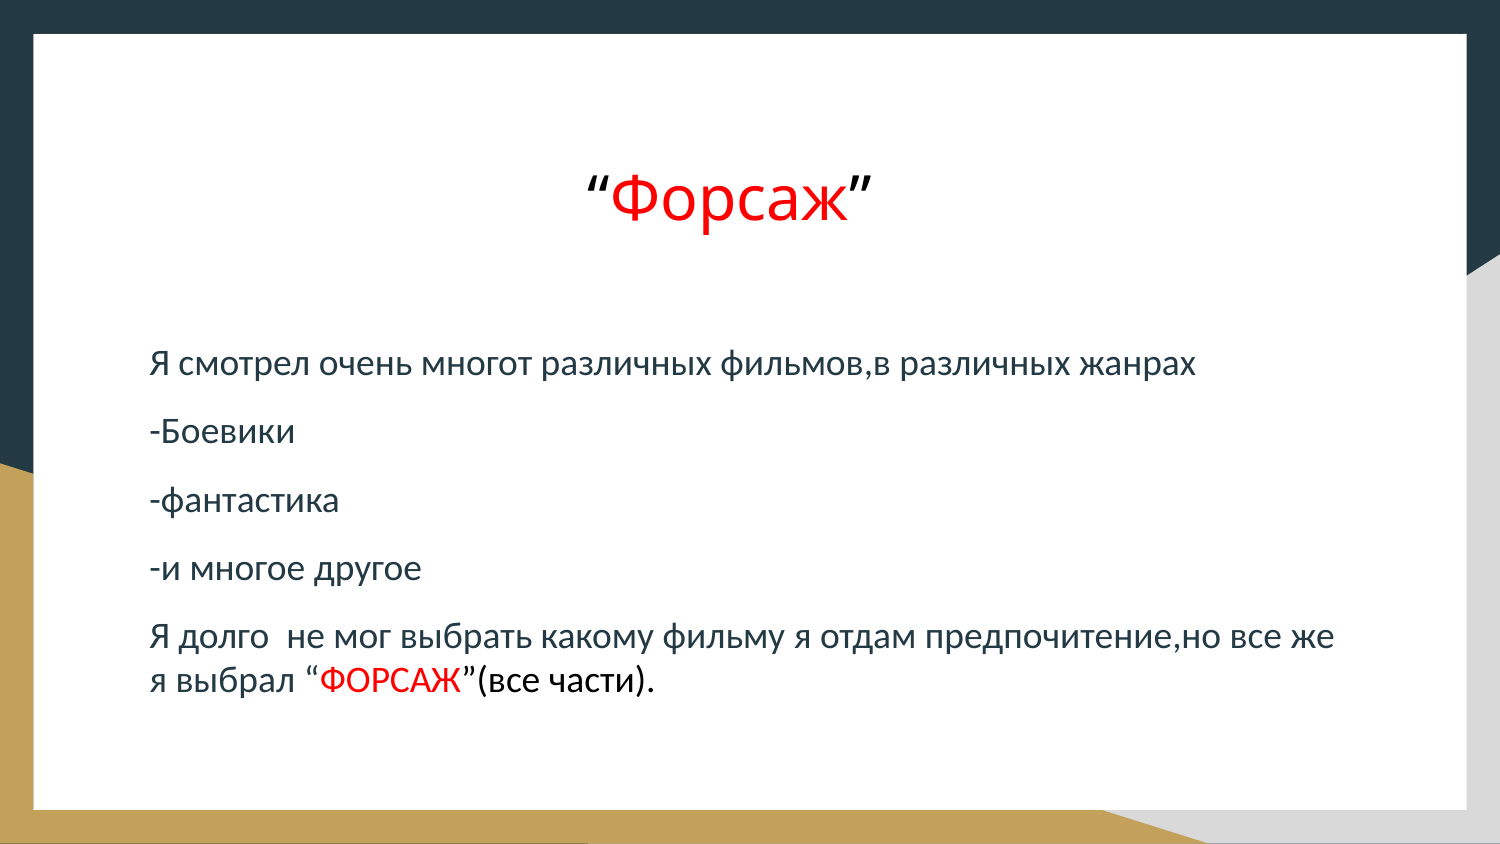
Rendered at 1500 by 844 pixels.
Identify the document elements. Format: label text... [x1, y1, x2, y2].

list Я смотрел очень многот различных фильмов,в различных жанрах -Боевики -фантастика -и многое другое Я долго не мог выбрать какому фильму я отдам предпочитение,но все же я выбрал “ФОРСАЖ”(все части). [134, 326, 1366, 729]
title “Форсаж” [134, 138, 1366, 296]
